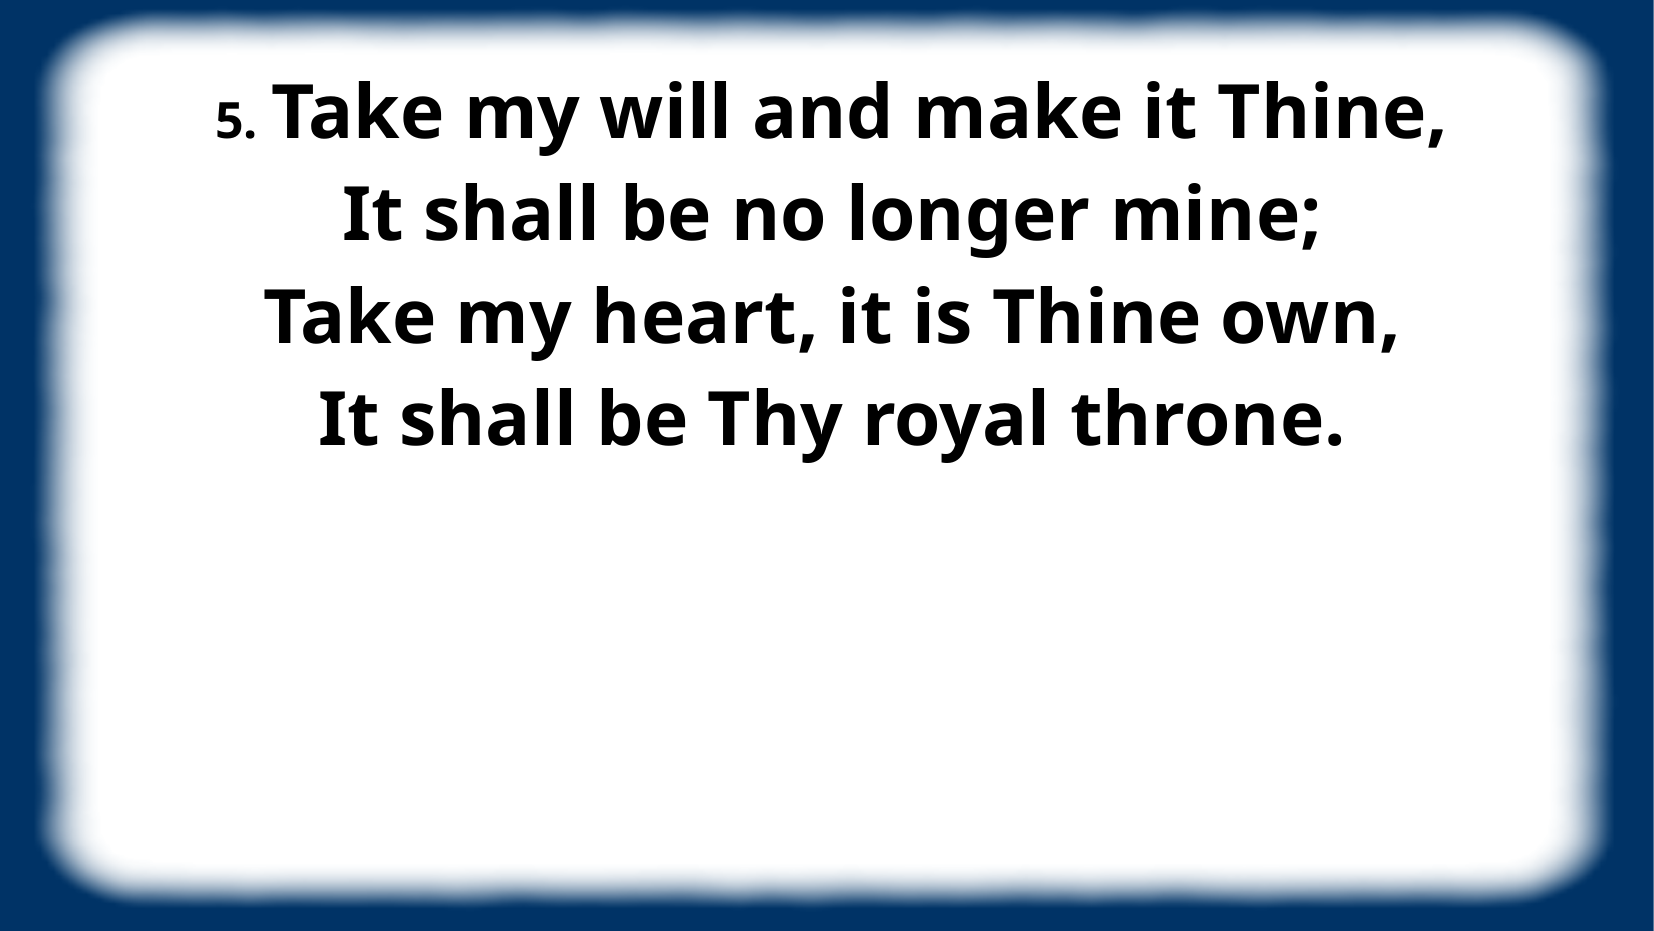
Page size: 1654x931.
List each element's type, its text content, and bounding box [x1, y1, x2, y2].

picture [0, 0, 1654, 931]
text_box 5. Take my will and make it Thine, It shall be no longer mine; Take my heart, it is Thine own, It shall be Thy royal throne. [90, 50, 1576, 466]
